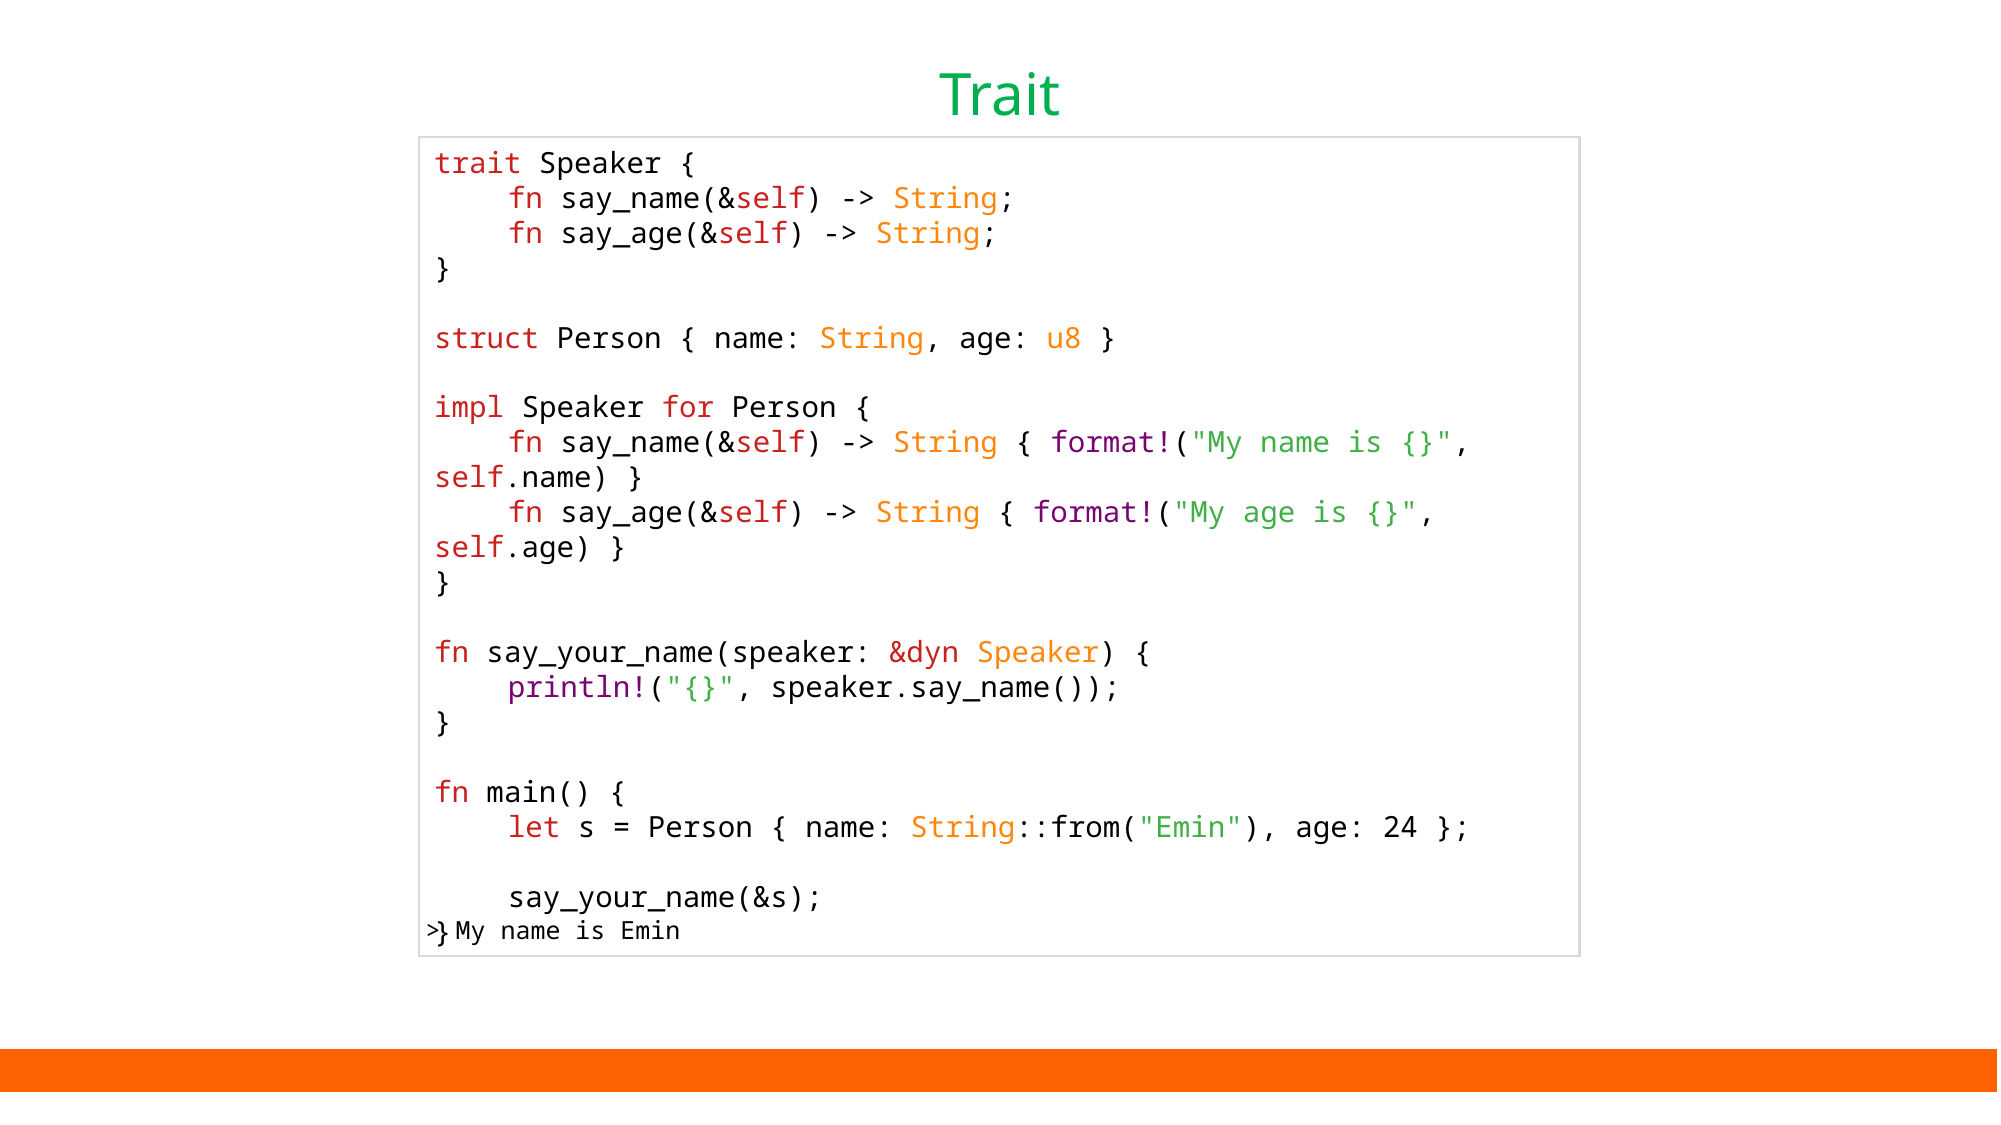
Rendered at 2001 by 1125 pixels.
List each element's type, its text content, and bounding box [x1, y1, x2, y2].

text_box trait Speaker { fn say_name(&self) -> String; fn say_age(&self) -> String; } struct Person { name: String, age: u8 } impl Speaker for Person { fn say_name(&self) -> String { format!("My name is {}", self.name) } fn say_age(&self) -> String { format!("My age is {}", self.age) } } fn say_your_name(speaker: &dyn Speaker) { println!("{}", speaker.say_name()); } fn main() { let s = Person { name: String::from("Emin"), age: 24 }; say_your_name(&s); } [419, 136, 1580, 886]
text_box [0, 1049, 1997, 1092]
list Trait [420, 57, 1580, 136]
text_box > My name is Emin [410, 905, 654, 945]
